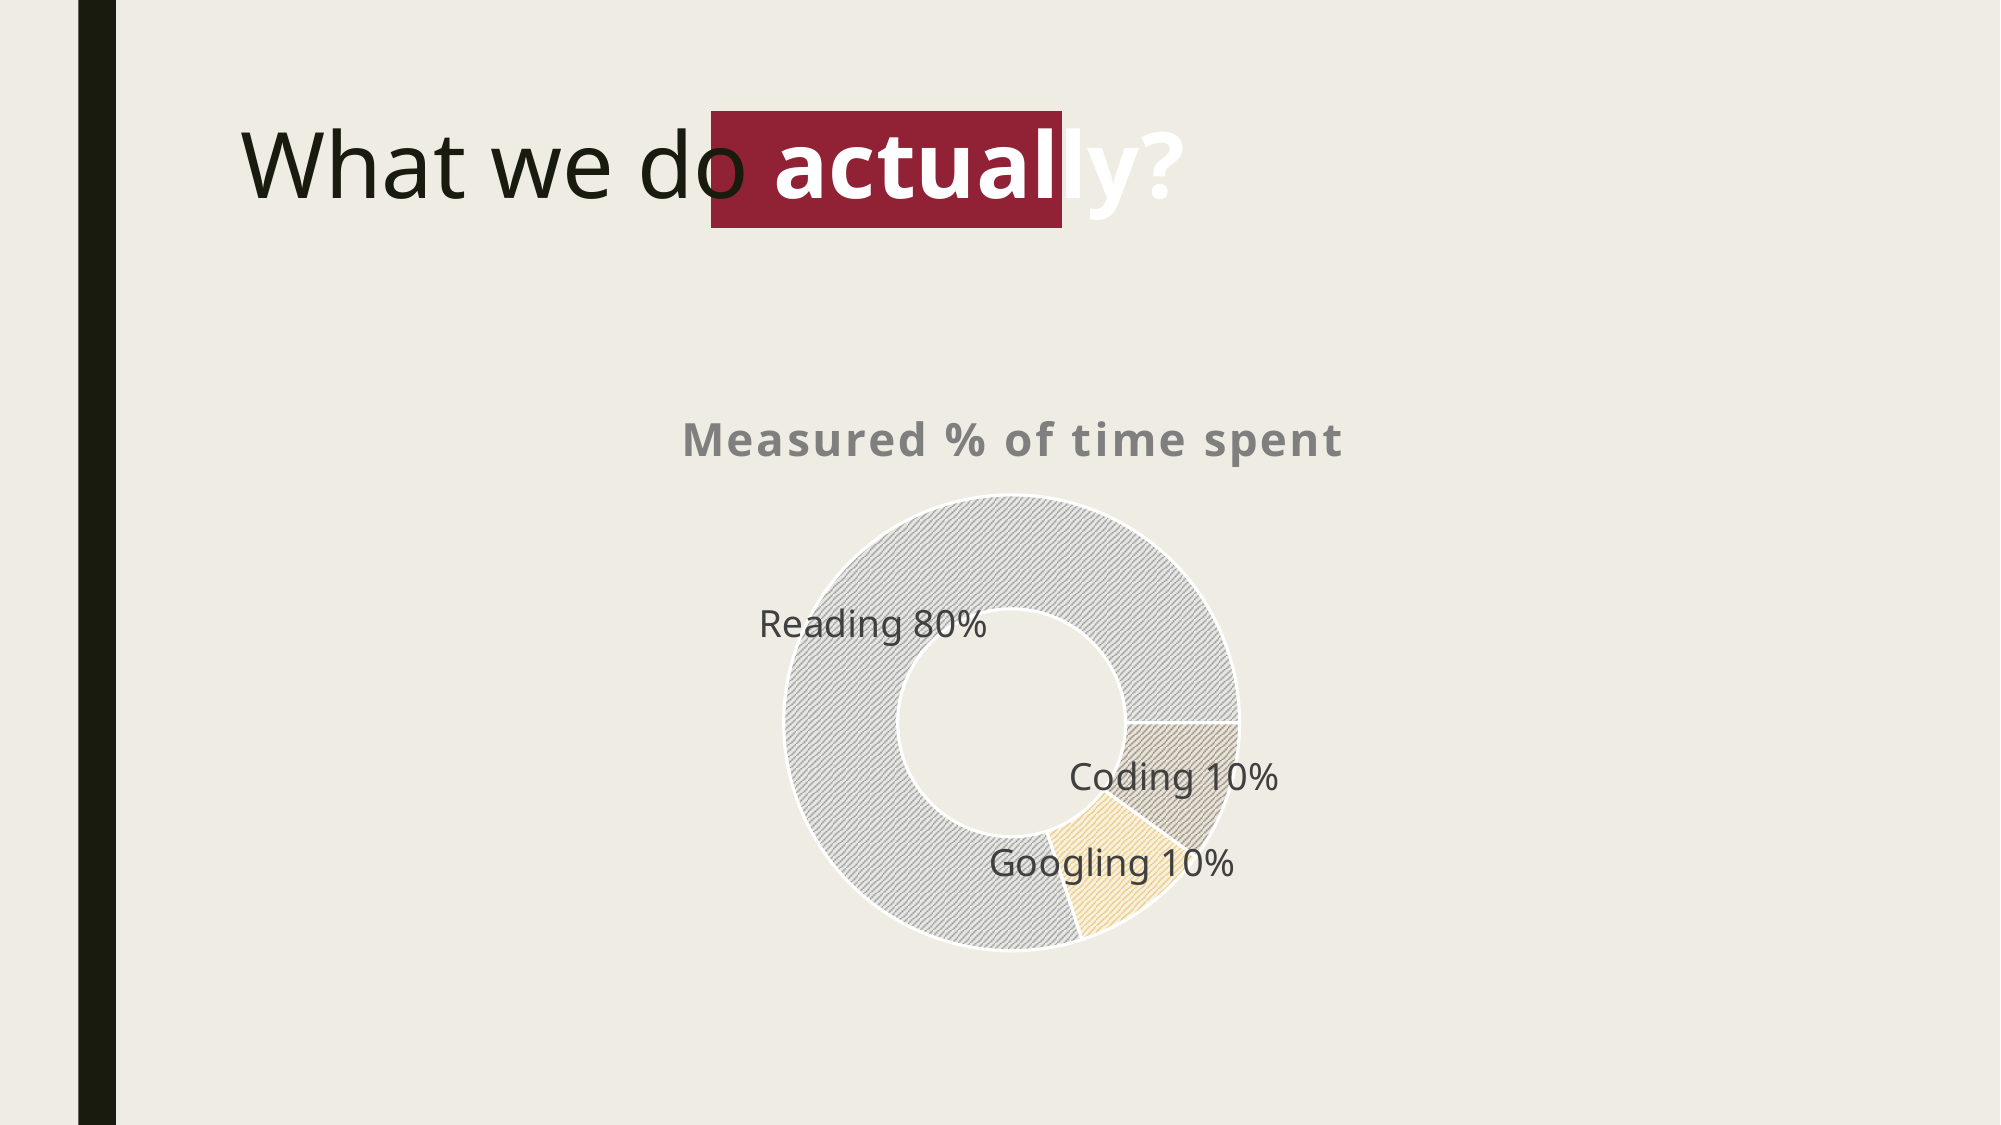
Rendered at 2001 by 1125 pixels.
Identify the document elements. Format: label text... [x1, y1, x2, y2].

chart [225, 375, 1801, 963]
title What we do actually? [225, 112, 1801, 357]
